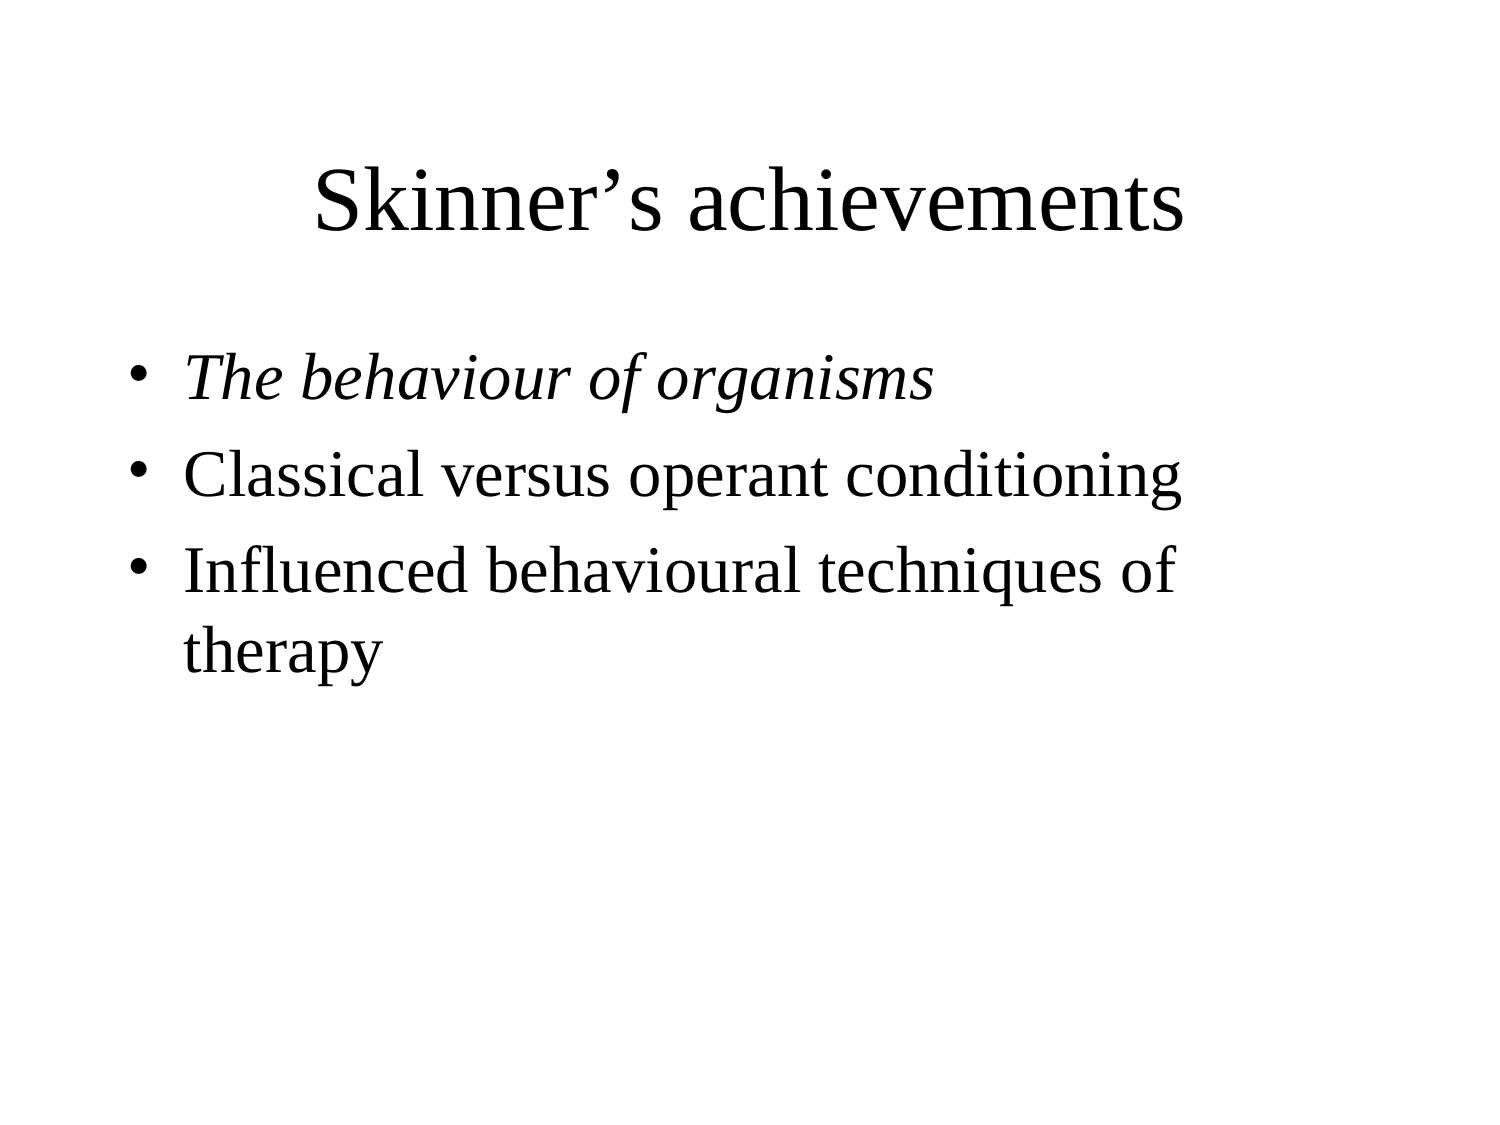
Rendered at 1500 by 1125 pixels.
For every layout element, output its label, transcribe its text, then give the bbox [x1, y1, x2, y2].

title Skinner’s achievements [112, 99, 1388, 288]
list The behaviour of organisms Classical versus operant conditioning Influenced behavioural techniques of therapy [112, 324, 1388, 1000]
